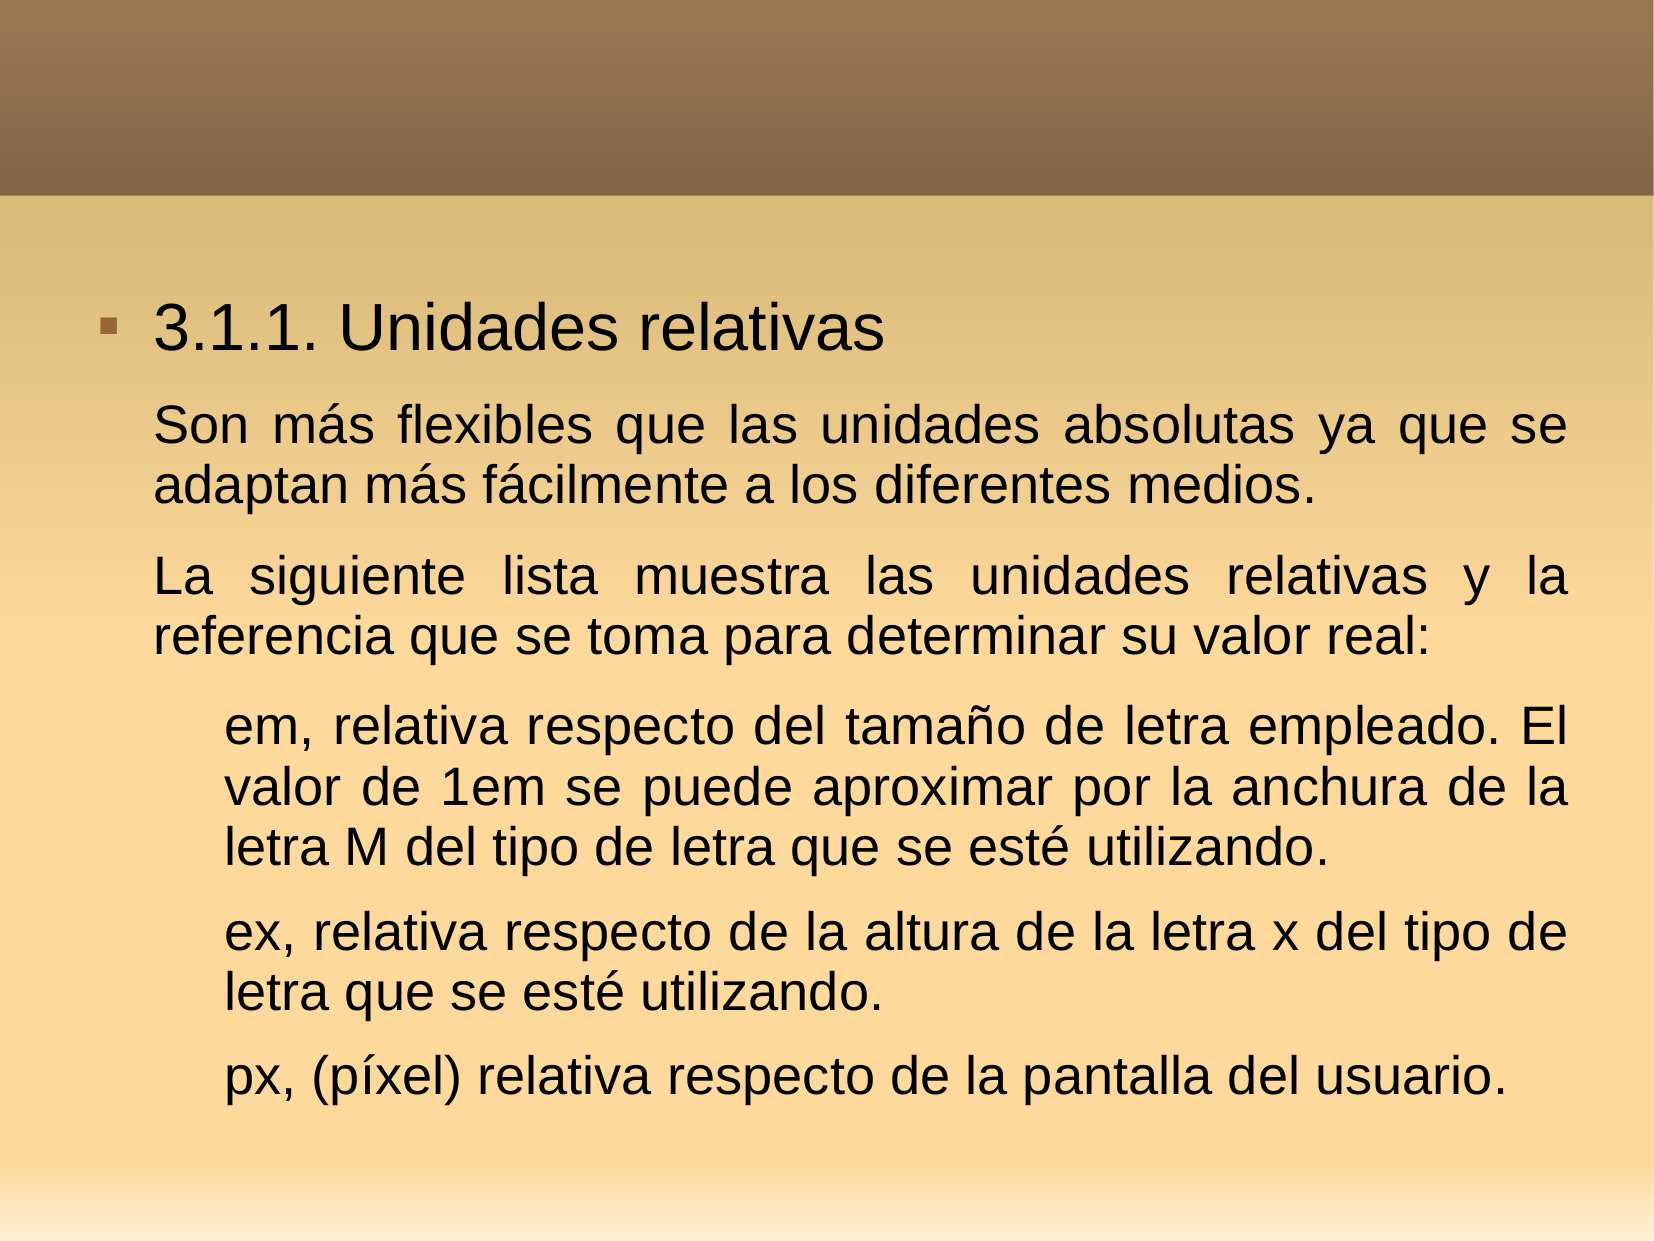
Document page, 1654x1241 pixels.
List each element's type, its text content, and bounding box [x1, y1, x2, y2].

picture [0, 0, 1654, 1241]
list 3.1.1. Unidades relativas Son más flexibles que las unidades absolutas ya que se adaptan más fácilmente a los diferentes medios. La siguiente lista muestra las unidades relativas y la referencia que se toma para determinar su valor real: em, relativa respecto del tamaño de letra empleado. El valor de 1em se puede aproximar por la anchura de la letra M del tipo de letra que se esté utilizando. ex, relativa respecto de la altura de la letra x del tipo de letra que se esté utilizando. px, (píxel) relativa respecto de la pantalla del usuario. [82, 290, 1571, 1107]
